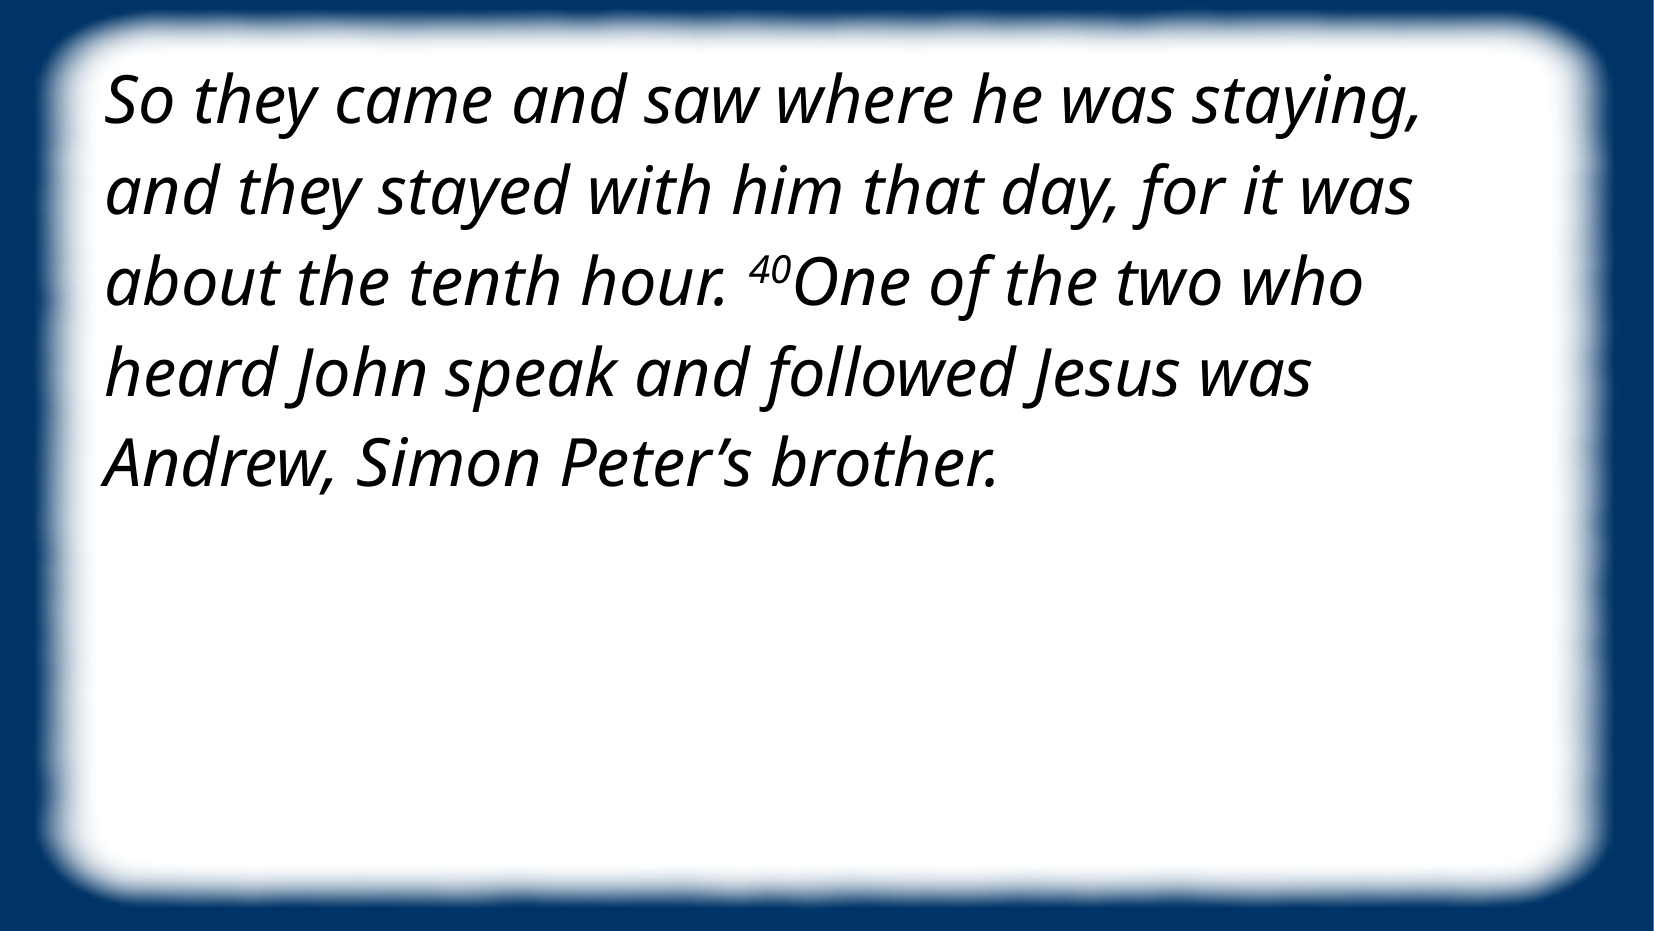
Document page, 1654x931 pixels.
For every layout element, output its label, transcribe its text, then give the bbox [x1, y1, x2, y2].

picture [0, 0, 1654, 931]
text_box So they came and saw where he was staying, and they stayed with him that day, for it was about the tenth hour. 40One of the two who heard John speak and followed Jesus was Andrew, Simon Peter’s brother. [90, 45, 1561, 504]
